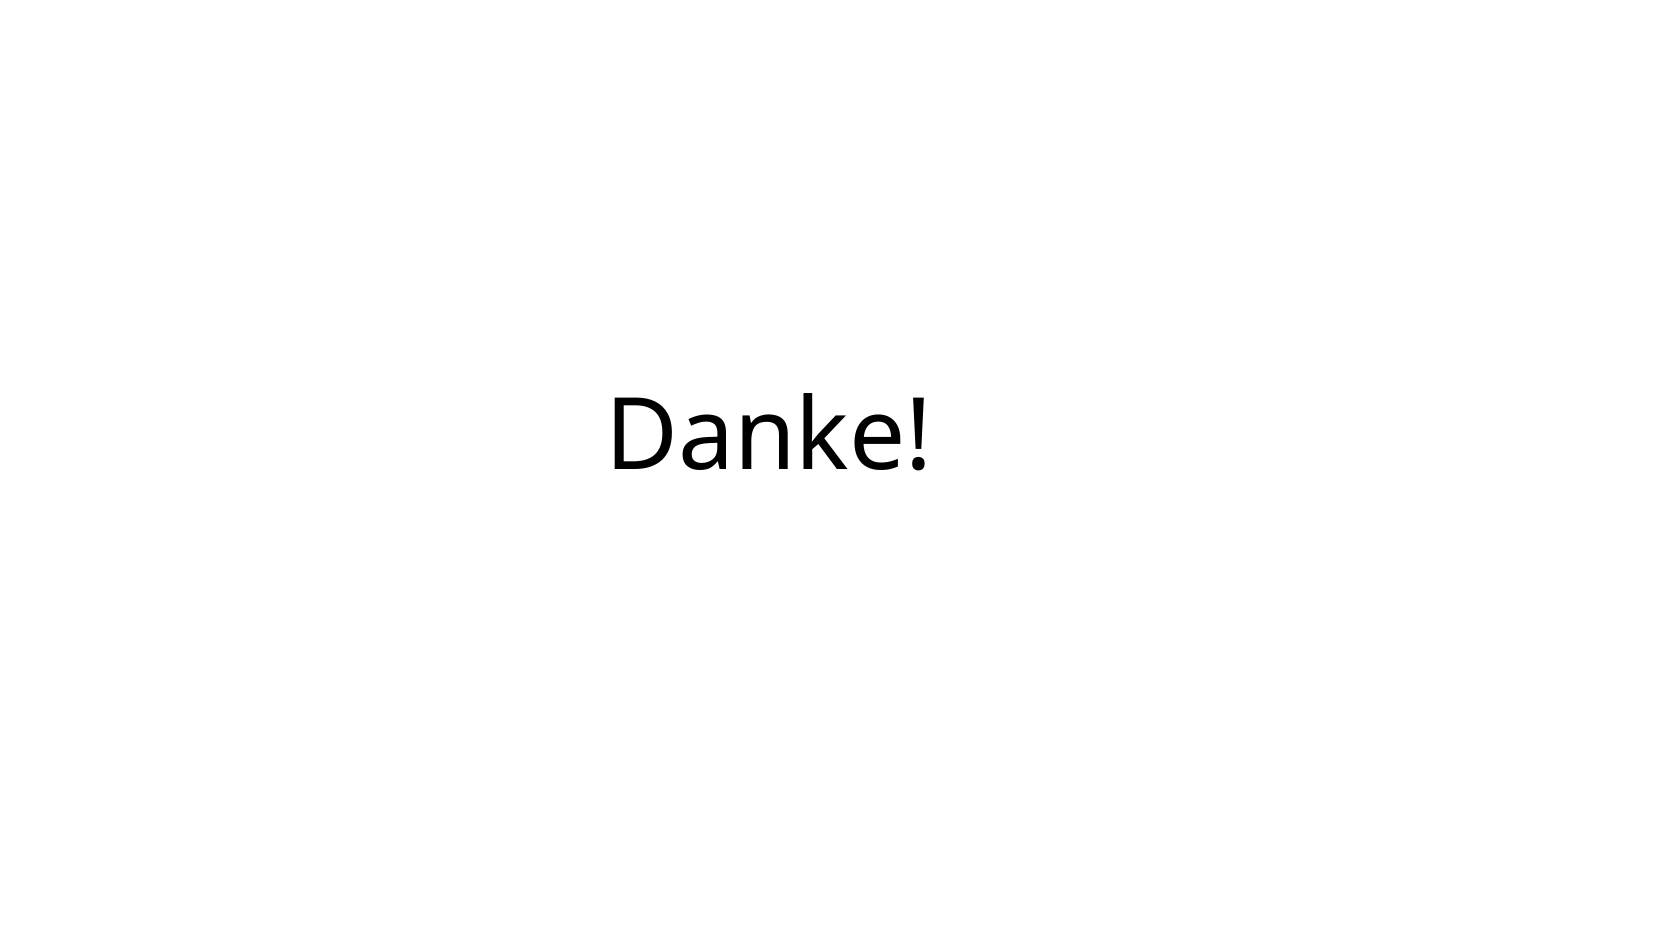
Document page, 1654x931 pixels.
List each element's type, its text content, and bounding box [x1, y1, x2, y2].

text_box Danke! [590, 286, 1028, 575]
